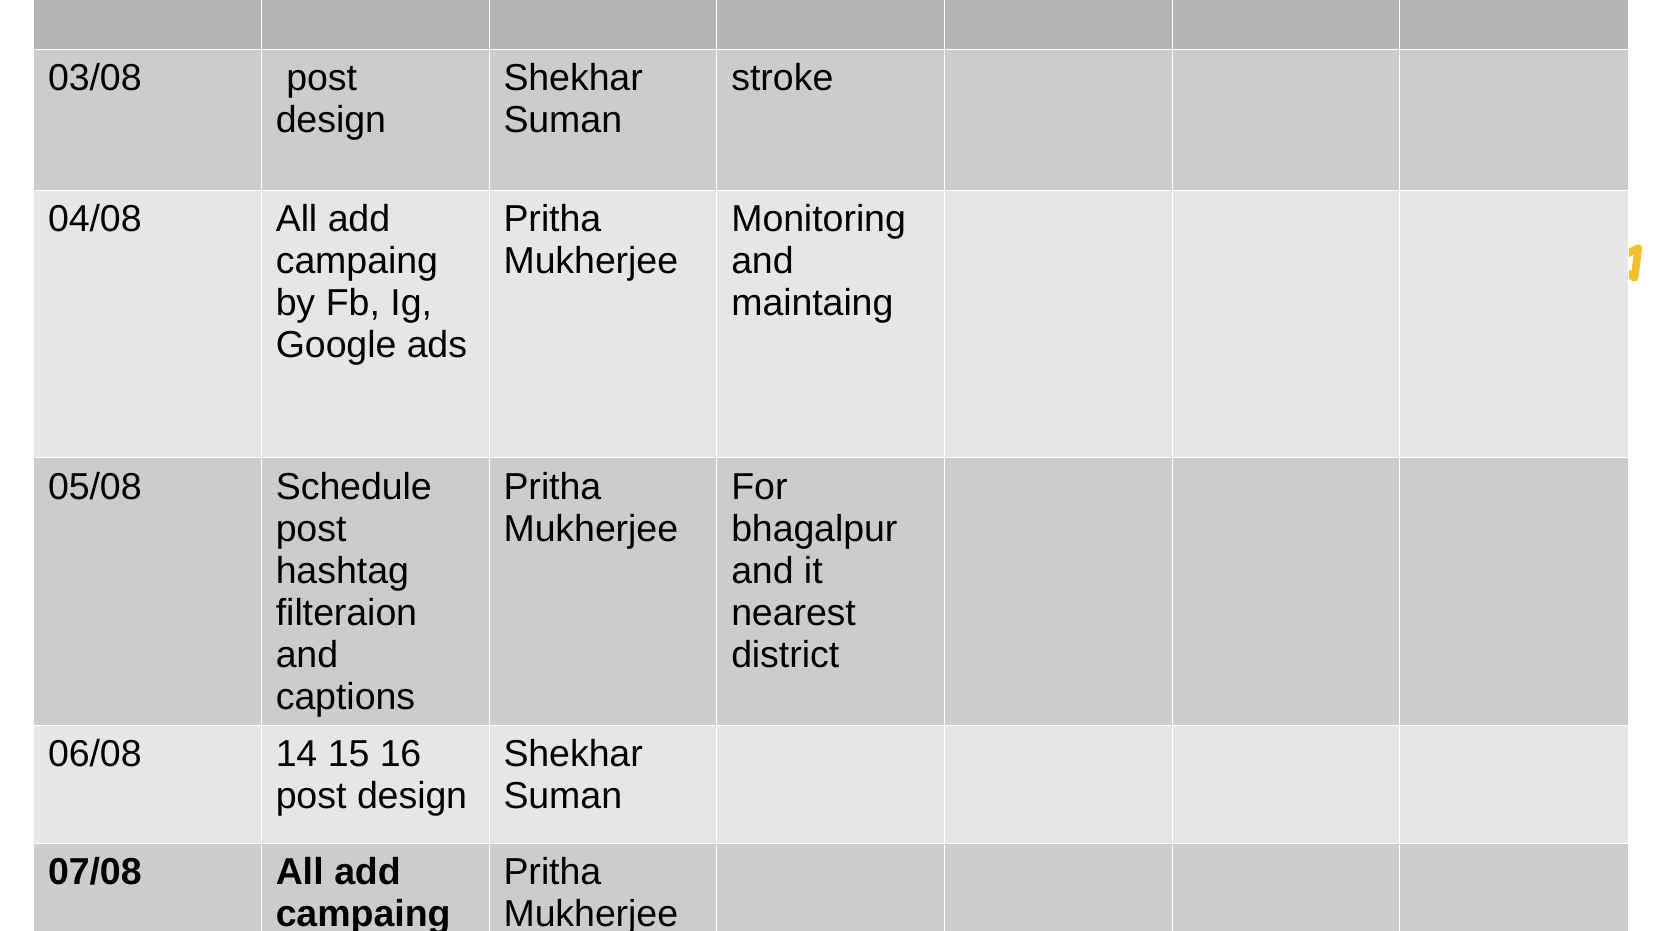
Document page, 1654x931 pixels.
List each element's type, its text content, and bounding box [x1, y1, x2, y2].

table_cell [1400, 726, 1628, 843]
table_cell [1173, 191, 1399, 457]
table_cell 07/08 [34, 844, 261, 931]
table_cell For bhagalpur and it nearest district [717, 458, 944, 725]
table_cell 06/08 [34, 726, 261, 843]
table_cell 05/08 [34, 458, 261, 725]
table_cell 03/08 [34, 50, 261, 190]
table_cell Pritha Mukherjee [490, 844, 716, 931]
table_cell [945, 50, 1172, 190]
table_cell Monitoring and maintaing [717, 191, 944, 457]
table_cell [945, 458, 1172, 725]
table_cell All add campaing live by Fb , Ig , Google adds [262, 844, 489, 931]
table_cell 14 15 16 post design [262, 726, 489, 843]
table_cell All add campaing by Fb, Ig, Google ads [262, 191, 489, 457]
table_cell [945, 191, 1172, 457]
table_cell Shekhar Suman [490, 726, 716, 843]
table_cell [717, 844, 944, 931]
table_header [717, 0, 944, 49]
table_cell post design [262, 50, 489, 190]
table_cell [717, 726, 944, 843]
table_cell [1400, 191, 1628, 457]
table_cell [1400, 458, 1628, 725]
table_cell [1400, 844, 1628, 931]
table_header [1400, 0, 1628, 49]
table_cell [945, 844, 1172, 931]
table_cell Shekhar Suman [490, 50, 716, 190]
table_header [1173, 0, 1399, 49]
table_cell [1173, 50, 1399, 190]
table_cell [1173, 726, 1399, 843]
table_cell 04/08 [34, 191, 261, 457]
table_cell [1173, 458, 1399, 725]
table_cell Schedule post hashtag filteraion and captions [262, 458, 489, 725]
table_cell Pritha Mukherjee [490, 458, 716, 725]
table_header [262, 0, 489, 49]
table_header [945, 0, 1172, 49]
table_cell [1400, 50, 1628, 190]
table_header [490, 0, 716, 49]
table_cell stroke [717, 50, 944, 190]
table_cell [1173, 844, 1399, 931]
table_cell Pritha Mukherjee [490, 191, 716, 457]
table_header [34, 0, 261, 49]
table_cell [945, 726, 1172, 843]
